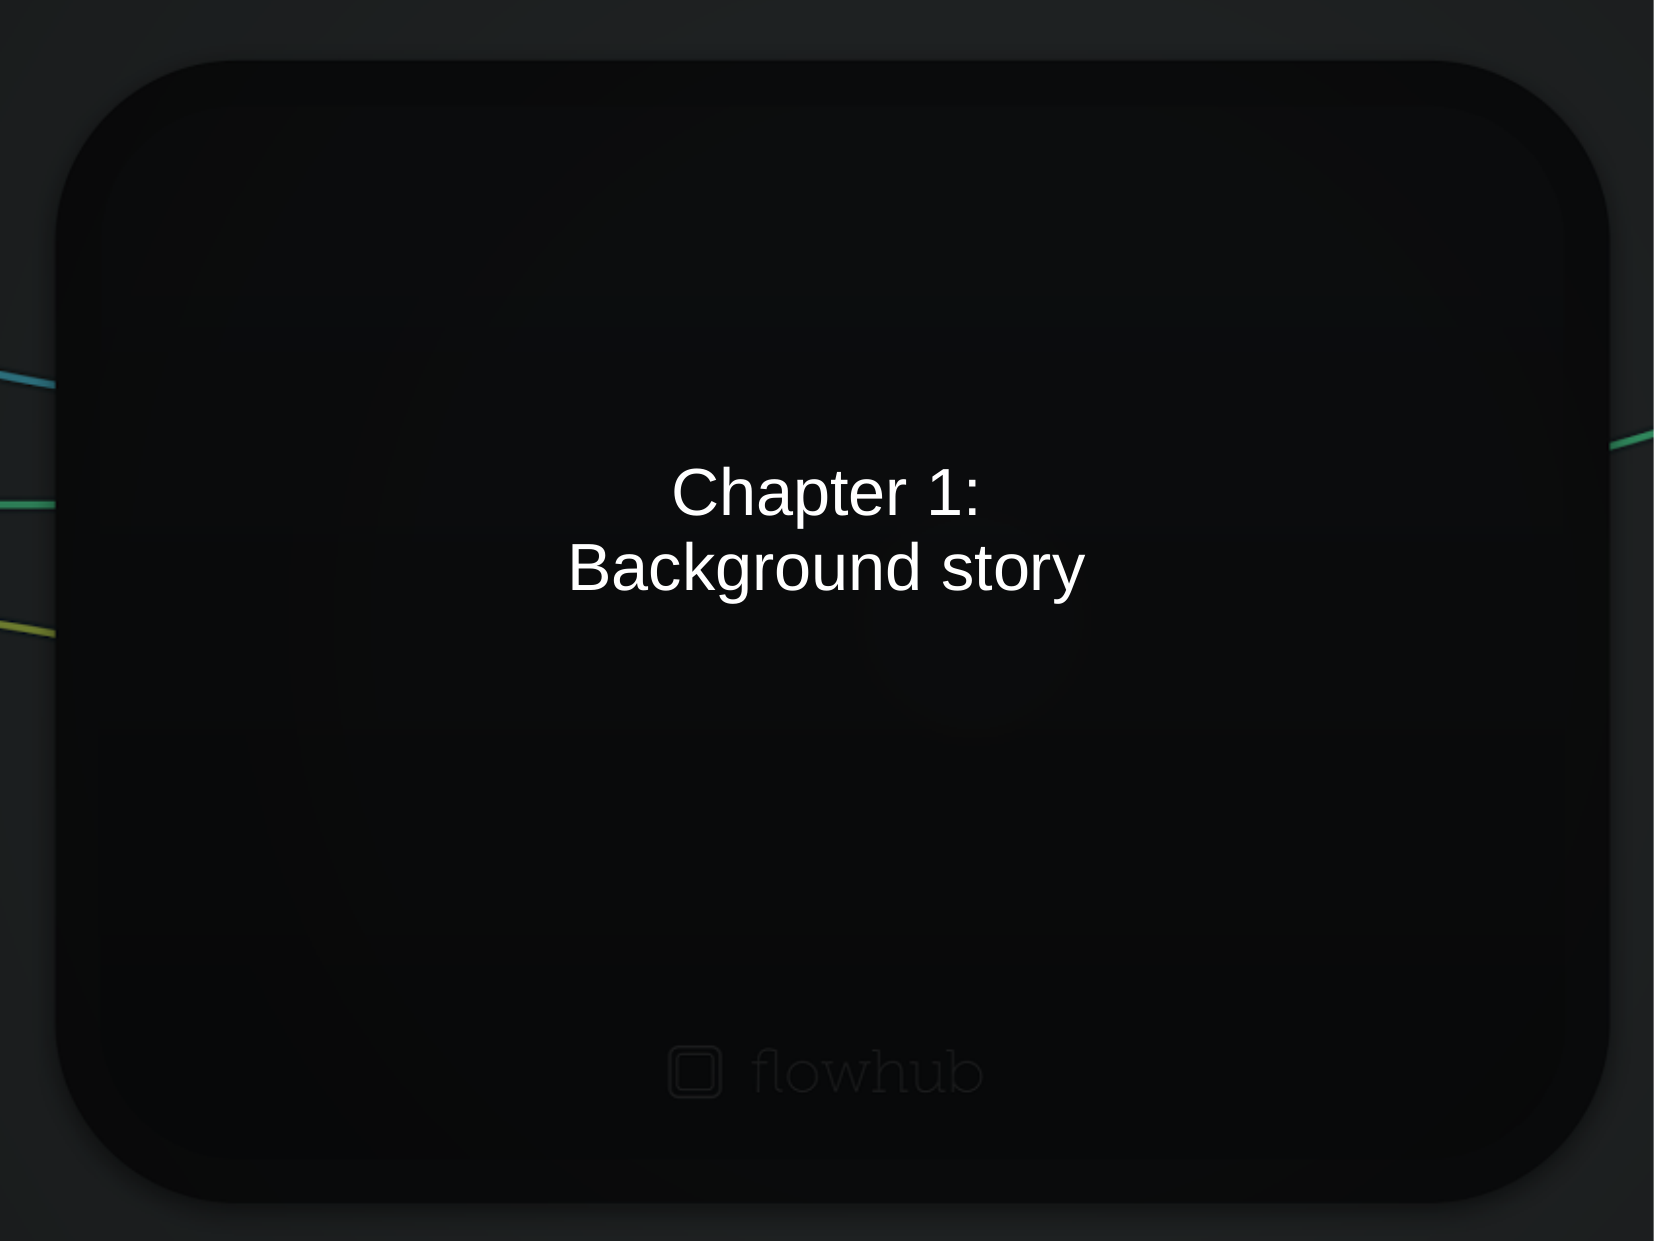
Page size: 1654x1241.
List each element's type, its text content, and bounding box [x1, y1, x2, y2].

subtitle Chapter 1: Background story [82, 49, 1571, 1010]
picture [0, 0, 1654, 1241]
